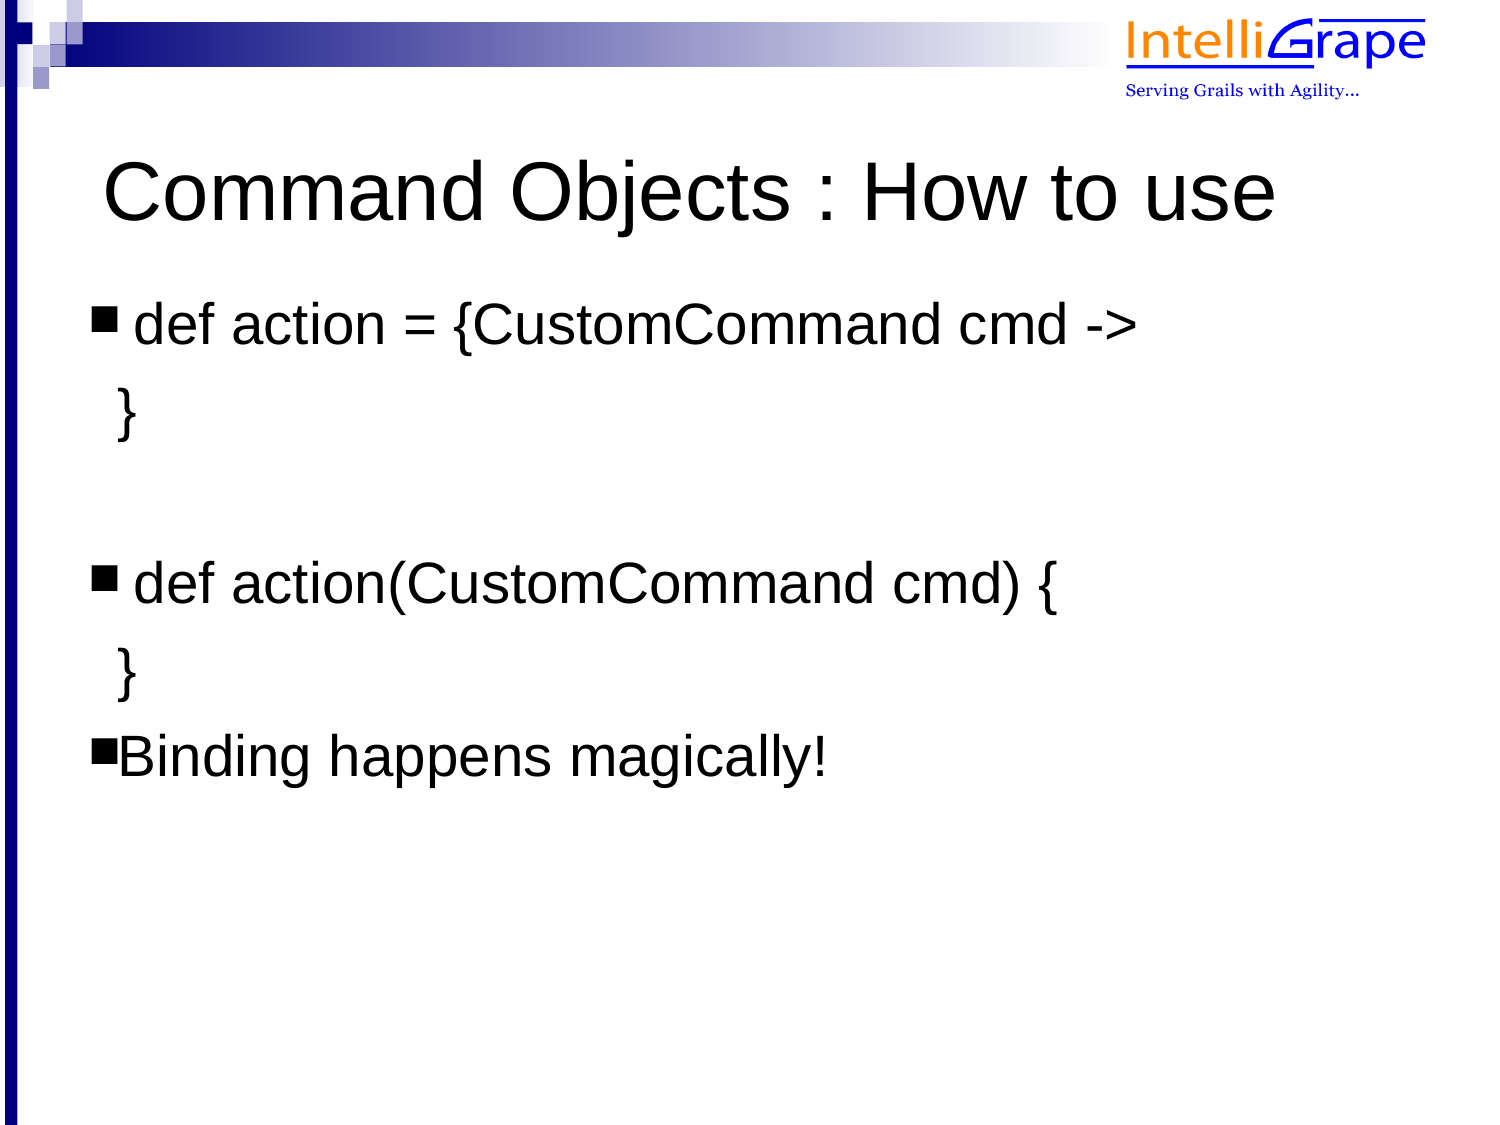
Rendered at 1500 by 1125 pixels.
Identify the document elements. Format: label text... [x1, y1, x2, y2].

list def action = {CustomCommand cmd -> } def action(CustomCommand cmd) { } Binding happens magically! [76, 278, 1426, 1057]
title Command Objects : How to use [75, 74, 1424, 300]
picture [1125, 12, 1425, 100]
